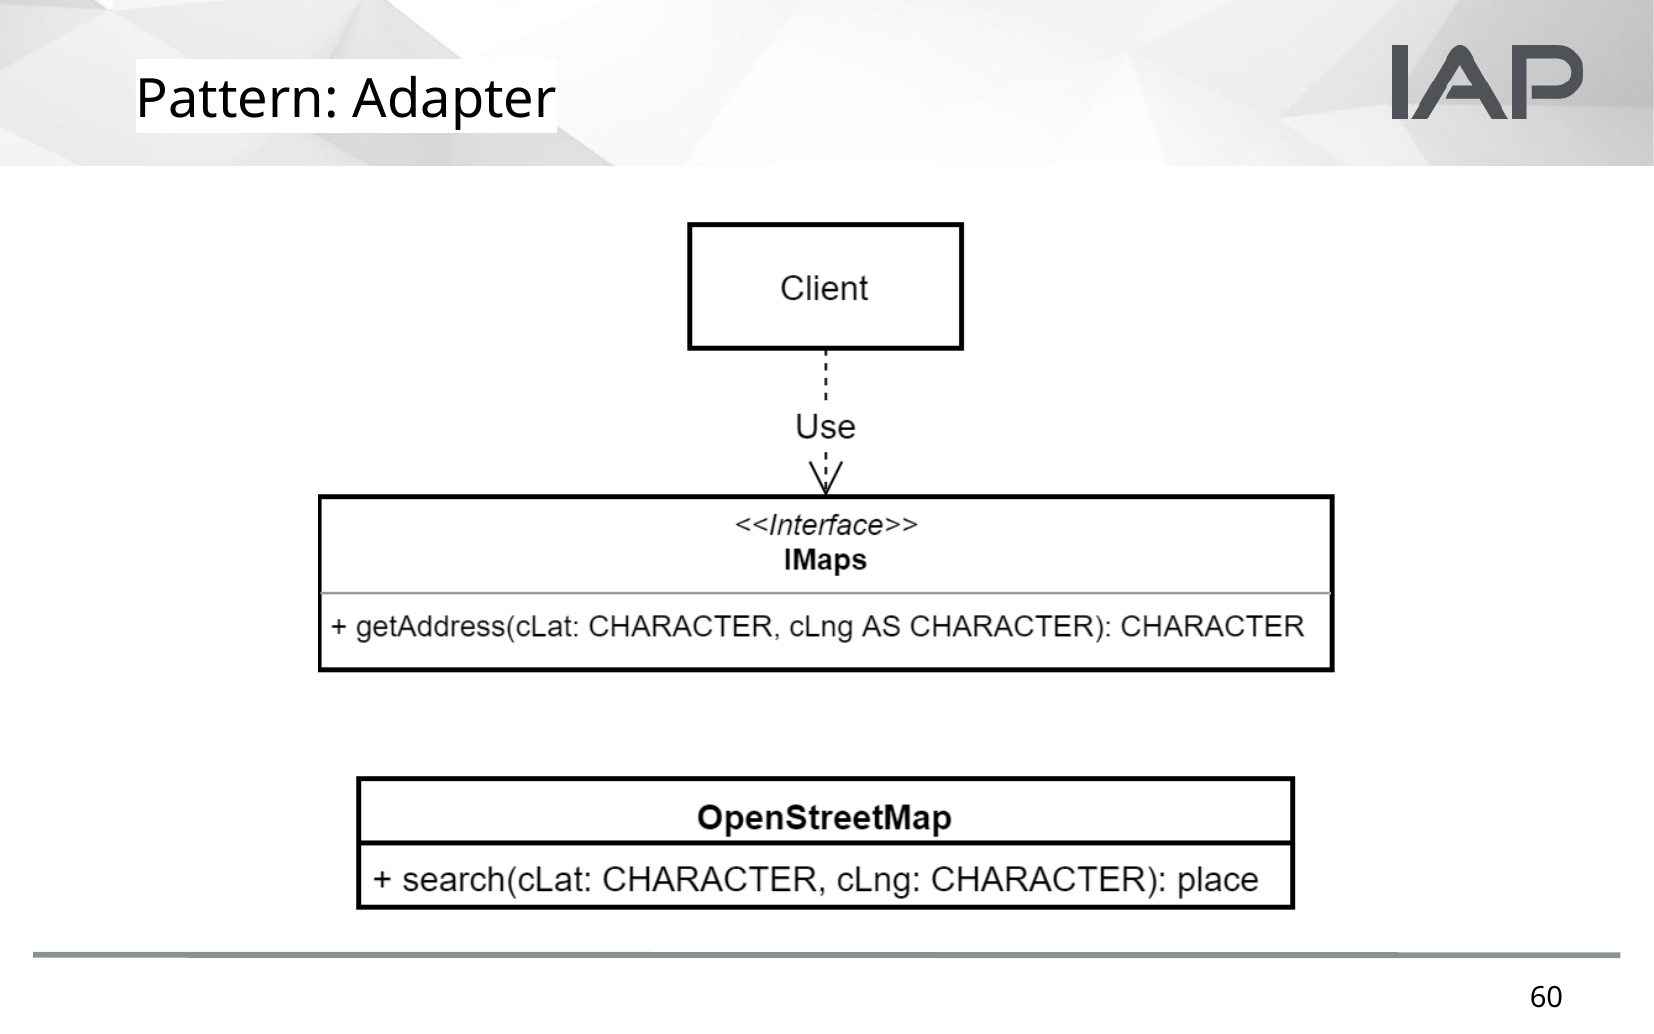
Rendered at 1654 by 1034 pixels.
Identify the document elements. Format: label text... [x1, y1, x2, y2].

picture [318, 221, 1336, 916]
title Pattern: Adapter [135, 41, 1264, 152]
picture [0, 0, 1654, 166]
